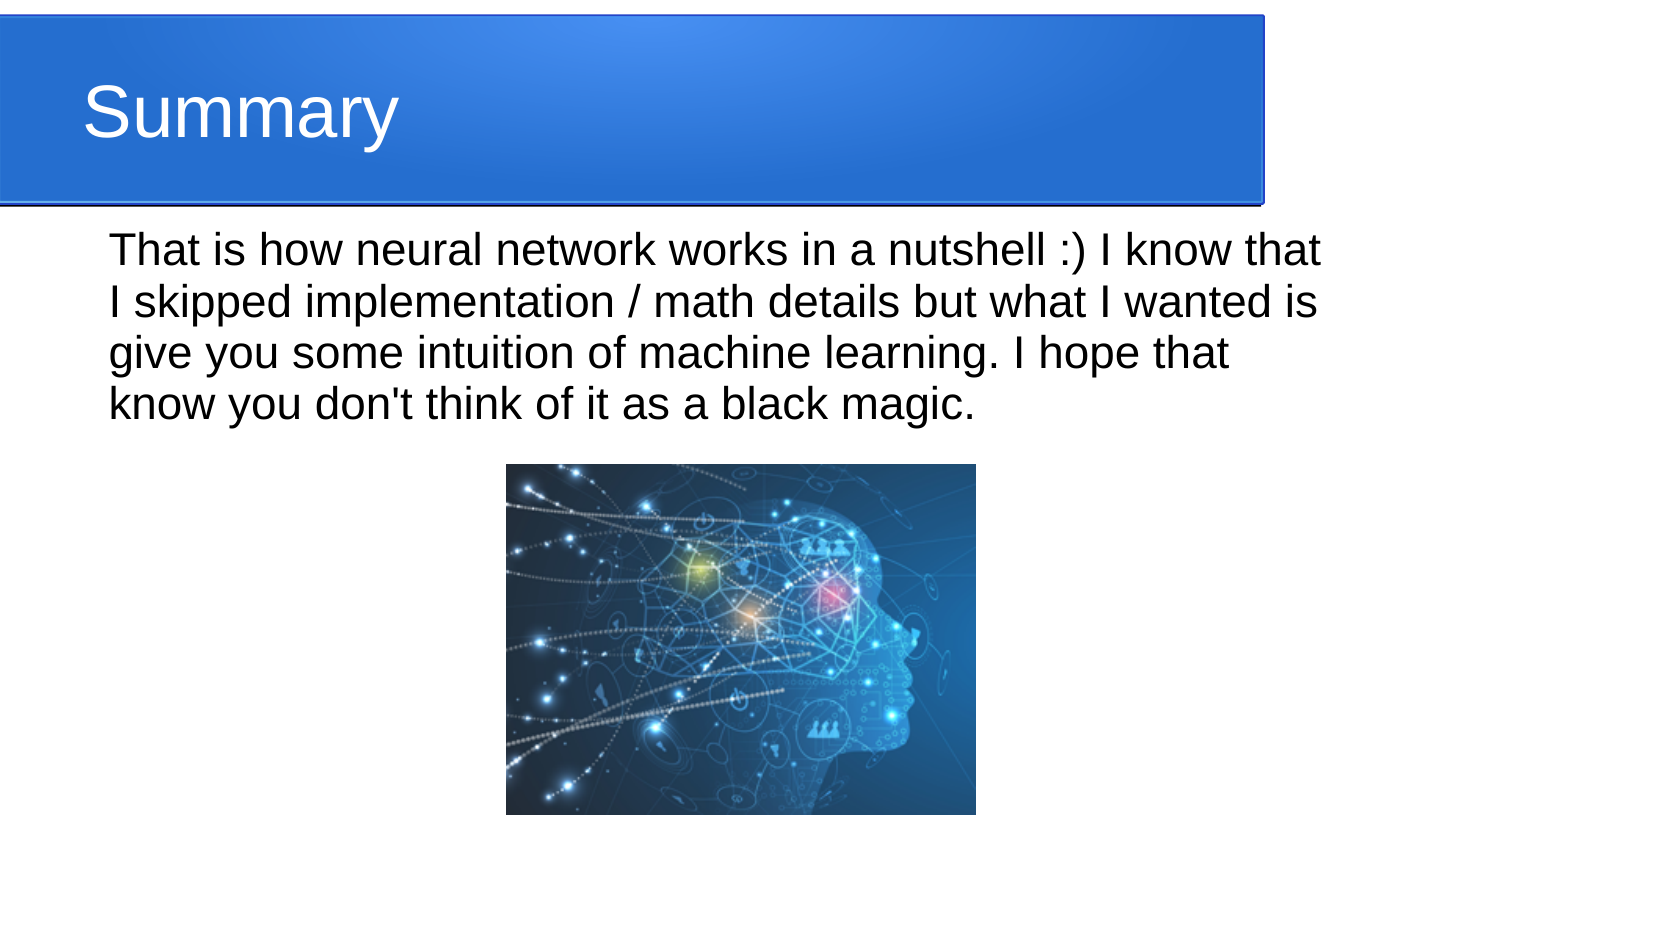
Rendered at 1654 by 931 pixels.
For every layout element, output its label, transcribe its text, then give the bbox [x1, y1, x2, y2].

picture [506, 464, 976, 815]
title Summary [82, 35, 1235, 189]
list That is how neural network works in a nutshell :) I know that I skipped implementation / math details but what I wanted is give you some intuition of machine learning. I hope that know you don't think of it as a black magic. [37, 224, 1336, 764]
